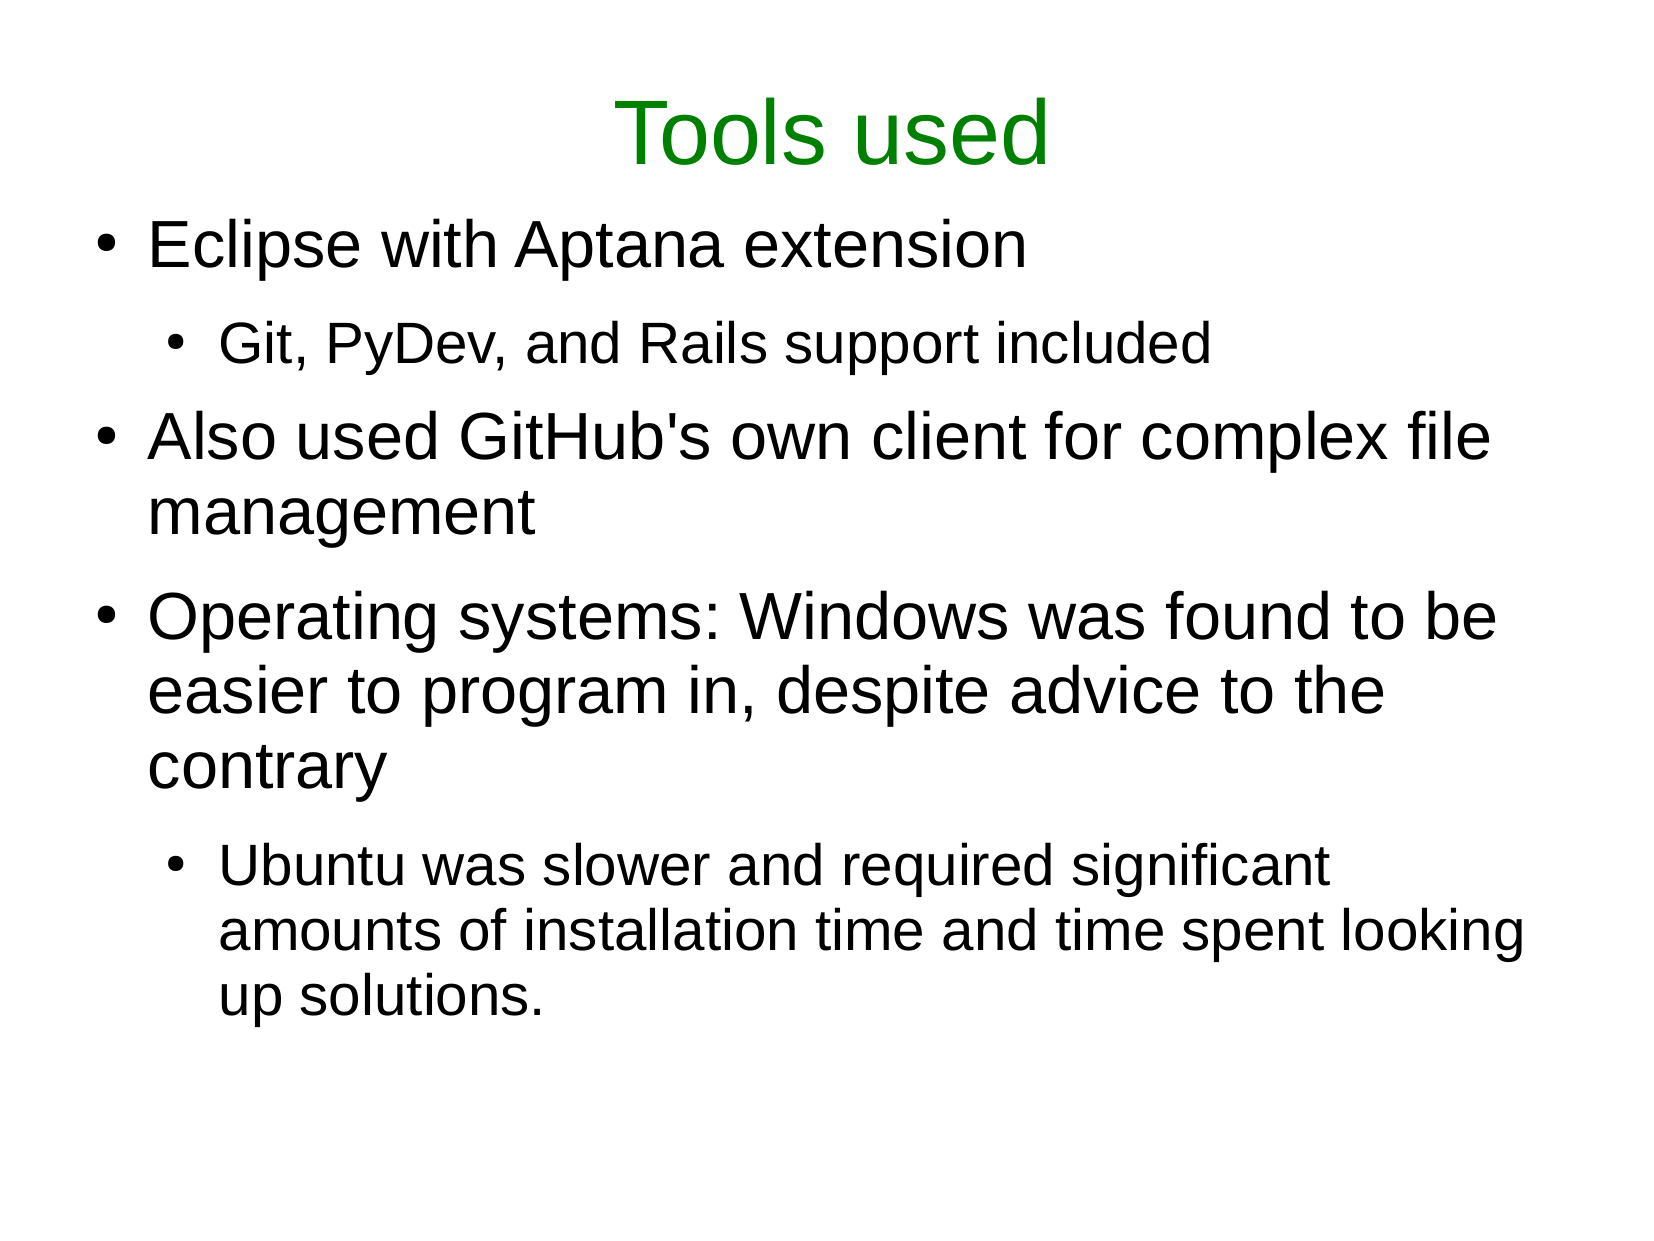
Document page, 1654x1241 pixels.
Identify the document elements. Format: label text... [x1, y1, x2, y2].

title Tools used [88, 29, 1577, 237]
list Eclipse with Aptana extension Git, PyDev, and Rails support included Also used GitHub's own client for complex file management Operating systems: Windows was found to be easier to program in, despite advice to the contrary Ubuntu was slower and required significant amounts of installation time and time spent looking up solutions. [76, 206, 1565, 1028]
